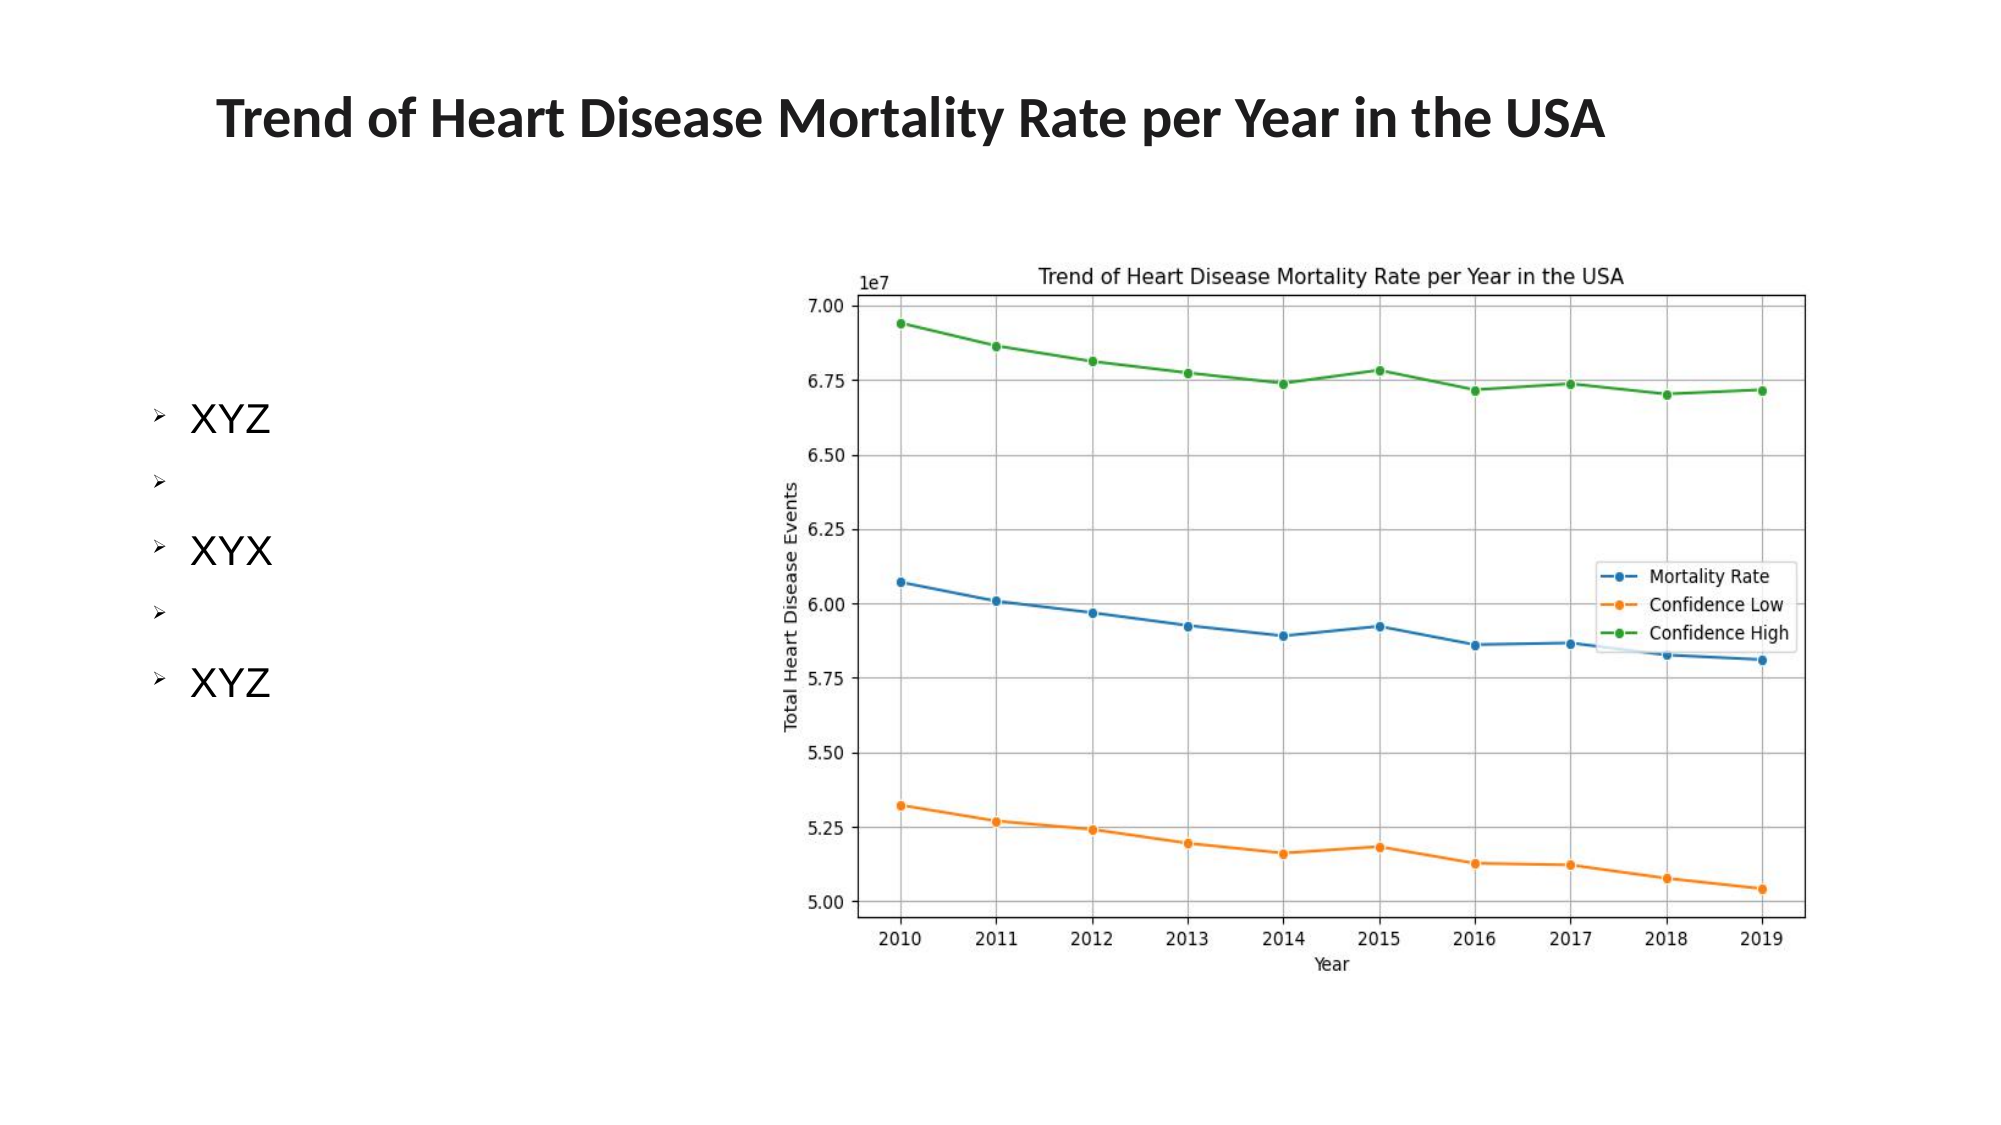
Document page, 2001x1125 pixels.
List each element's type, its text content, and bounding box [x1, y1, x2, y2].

list XYZ XYX XYZ [137, 299, 1863, 1014]
picture [705, 198, 1935, 1006]
title Trend of Heart Disease Mortality Rate per Year in the USA [150, 7, 1876, 225]
